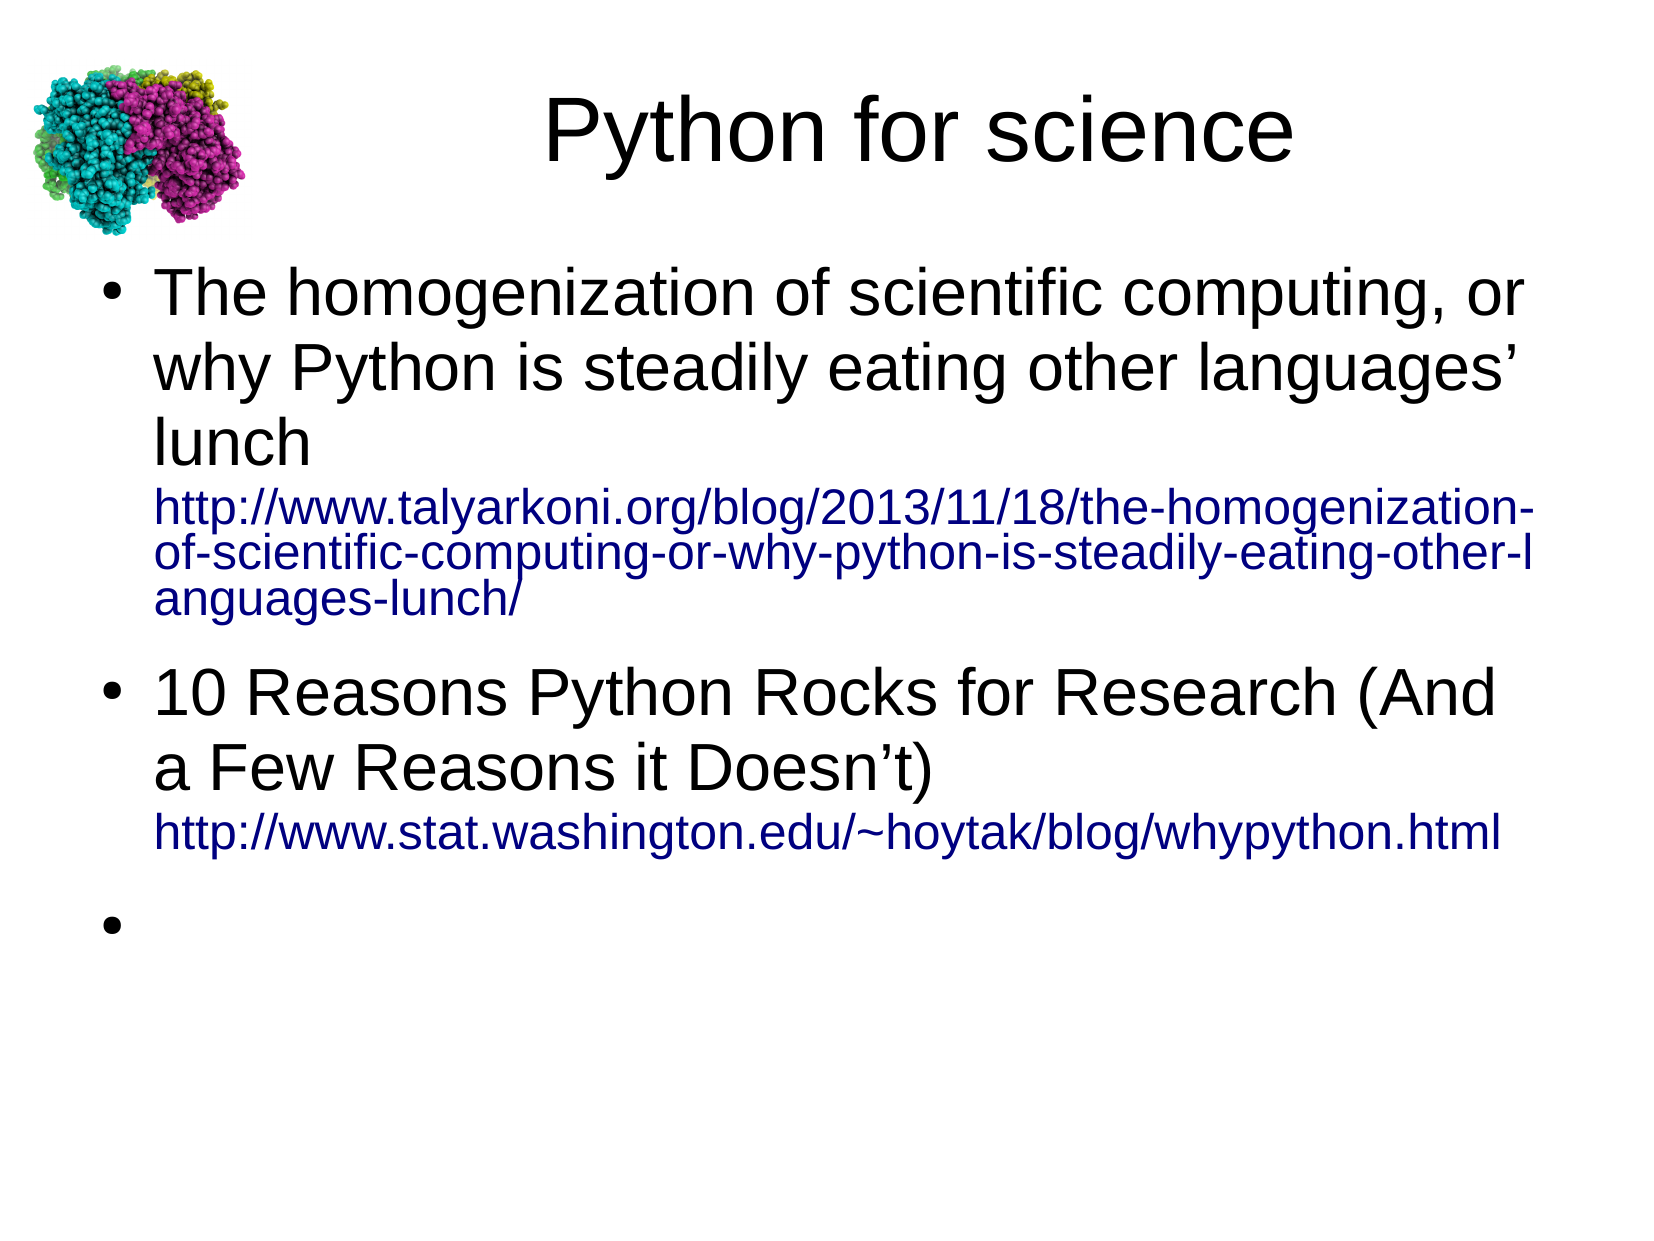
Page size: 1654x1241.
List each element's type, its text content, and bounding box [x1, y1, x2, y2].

title Python for science [270, 25, 1571, 233]
picture [27, 59, 253, 240]
list The homogenization of scientific computing, or why Python is steadily eating other languages’ lunch http://www.talyarkoni.org/blog/2013/11/18/the-homogenization-of-scientific-computing-or-why-python-is-steadily-eating-other-languages-lunch/ 10 Reasons Python Rocks for Research (And a Few Reasons it Doesn’t) http://www.stat.washington.edu/~hoytak/blog/whypython.html [82, 255, 1538, 1141]
